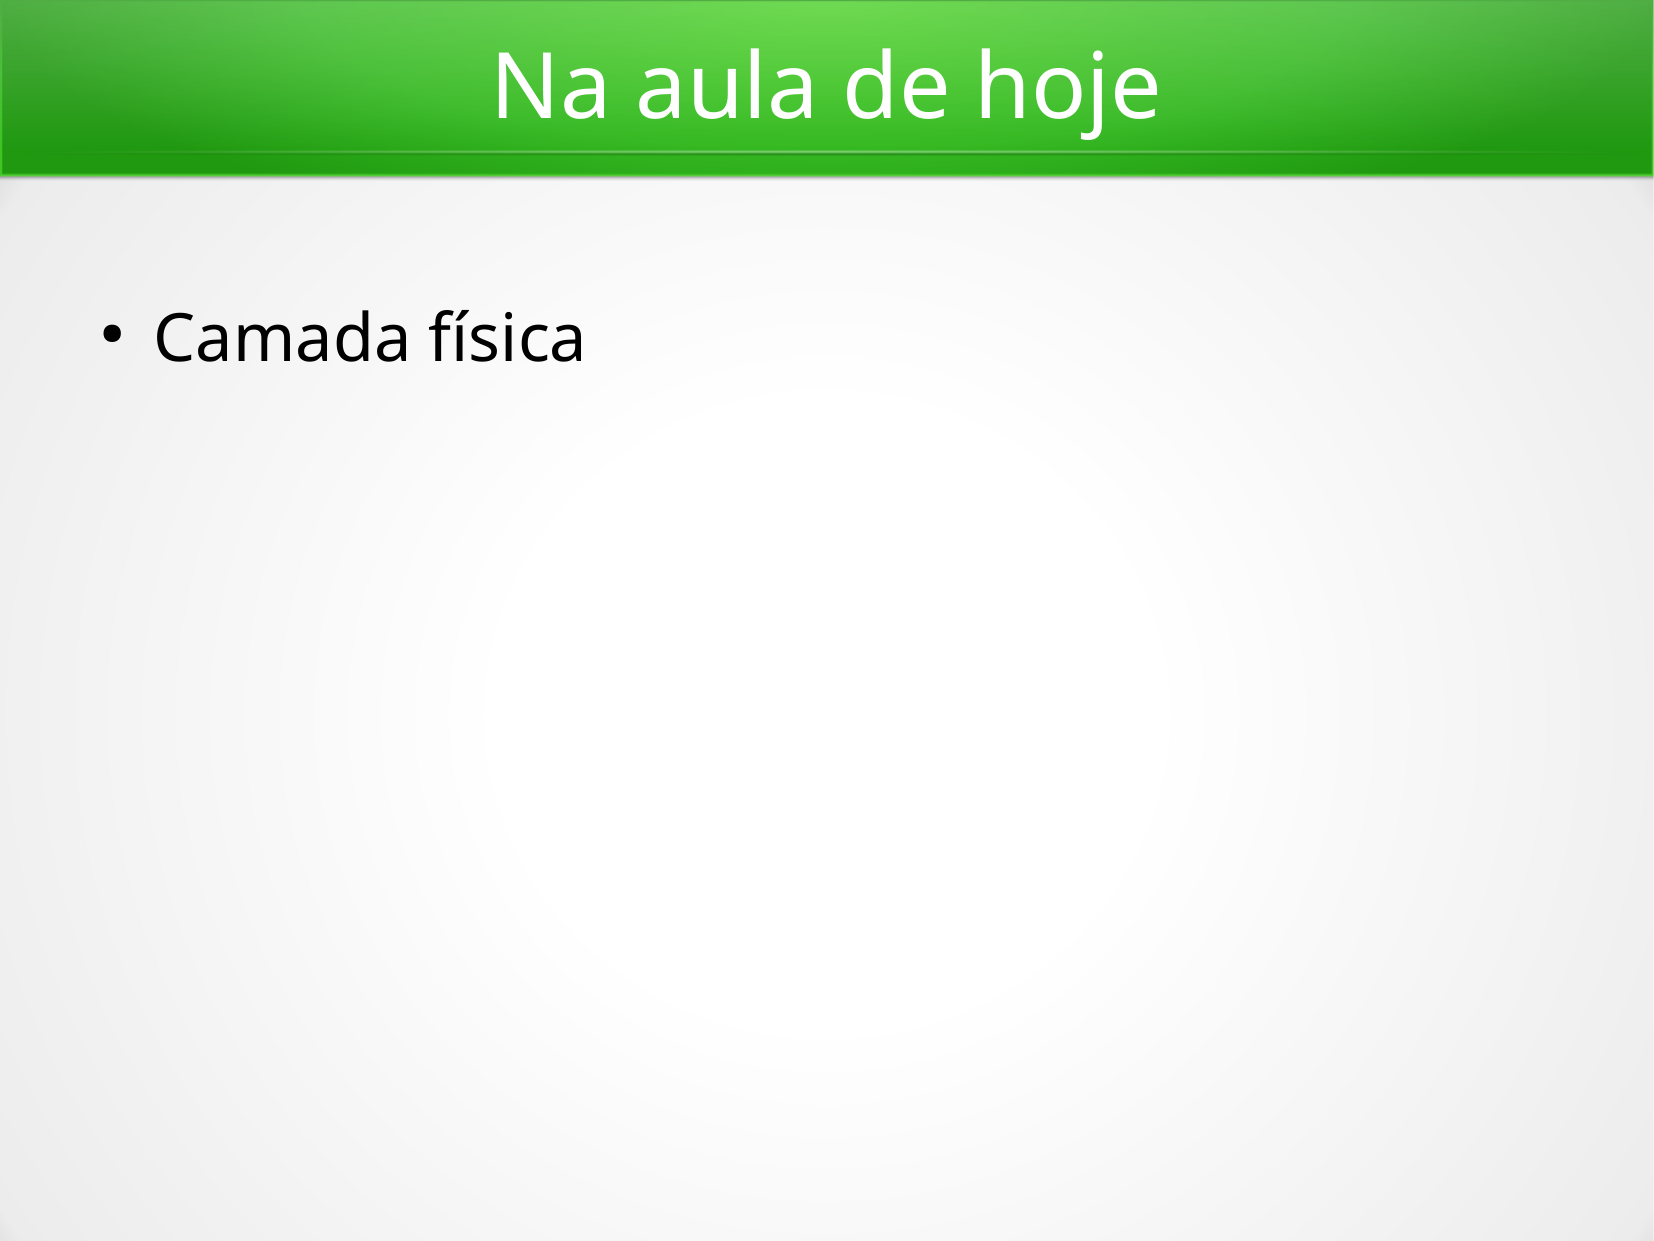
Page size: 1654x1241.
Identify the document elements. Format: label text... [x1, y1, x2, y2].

title Na aula de hoje [82, 11, 1571, 154]
picture [0, 0, 1654, 1241]
list Camada física [82, 290, 1571, 1010]
